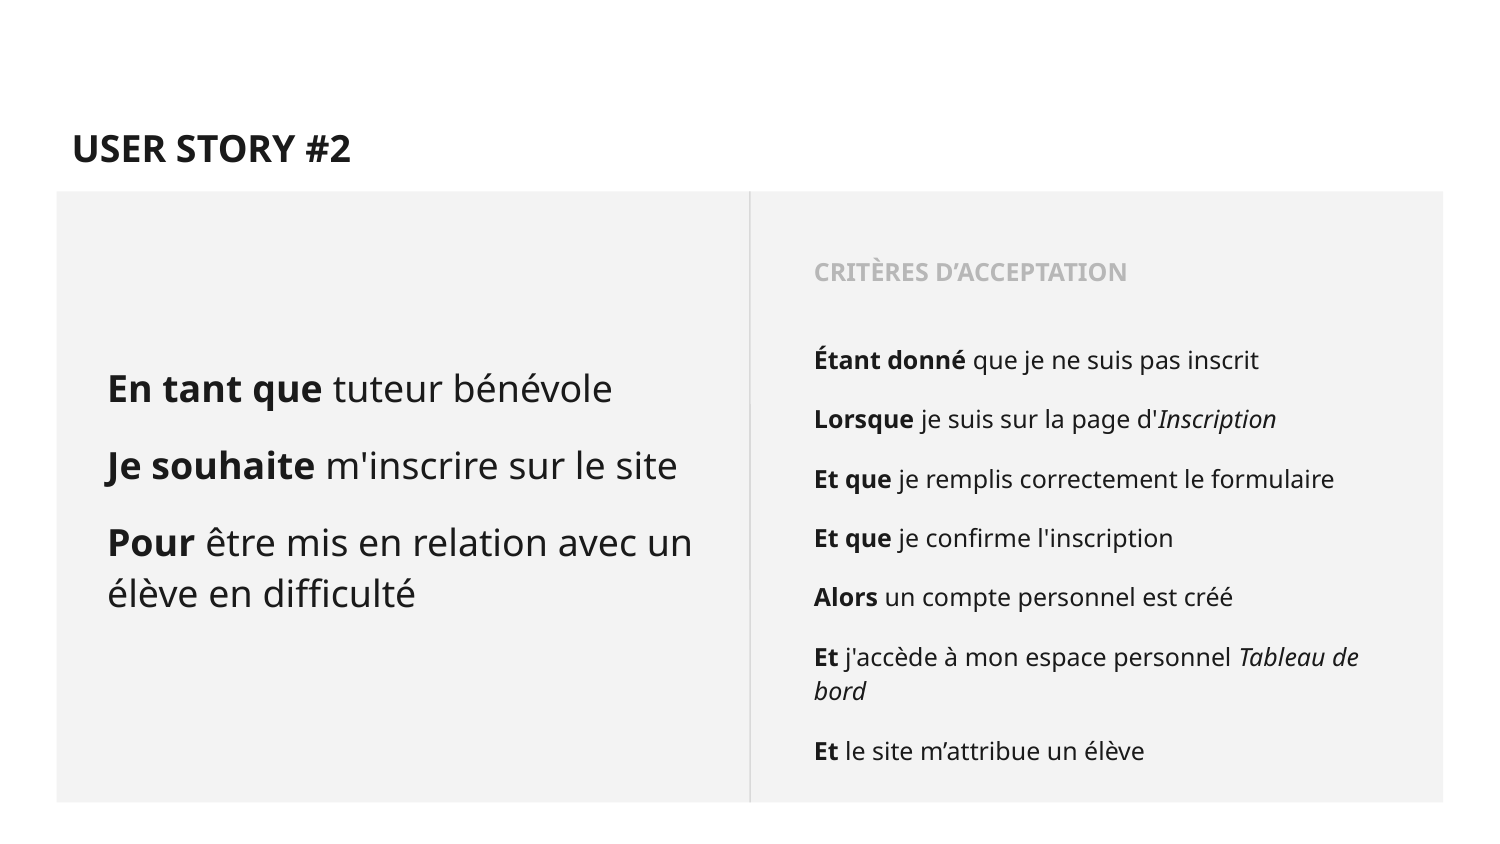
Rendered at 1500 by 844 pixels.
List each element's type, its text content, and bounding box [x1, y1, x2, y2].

text_box CRITÈRES D’ACCEPTATION [798, 241, 1292, 302]
text_box [56, 191, 749, 803]
title USER STORY #2 [56, 110, 465, 192]
list Étant donné que je ne suis pas inscrit Lorsque je suis sur la page d'Inscription Et que je remplis correctement le formulaire Et que je confirme l'inscription Alors un compte personnel est créé Et j'accède à mon espace personnel Tableau de bord Et le site m’attribue un élève [798, 324, 1397, 756]
subtitle En tant que tuteur bénévole Je souhaite m'inscrire sur le site Pour être mis en relation avec un élève en difficulté [92, 343, 721, 651]
text_box [751, 191, 1444, 803]
